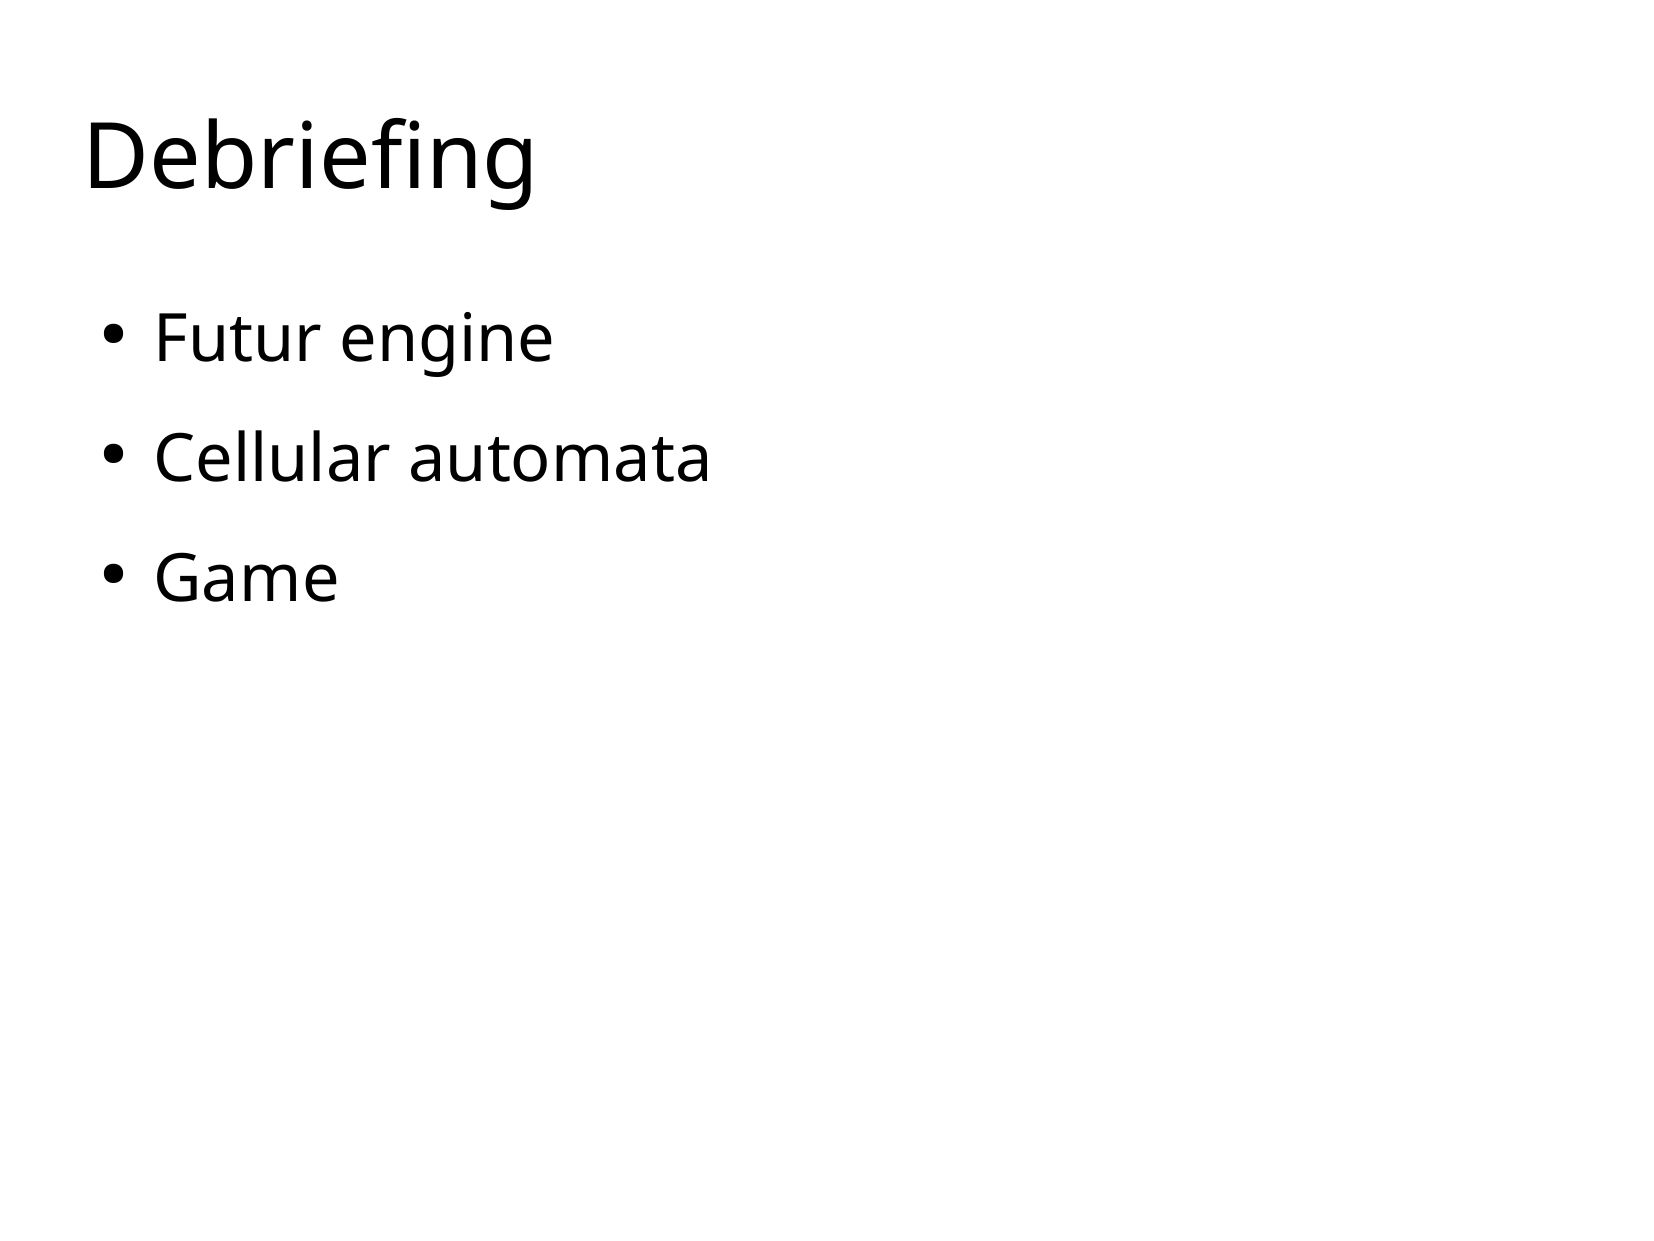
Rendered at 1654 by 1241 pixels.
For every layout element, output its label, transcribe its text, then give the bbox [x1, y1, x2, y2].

title Debriefing [82, 49, 1571, 257]
list Futur engine Cellular automata Game [82, 290, 1571, 1010]
